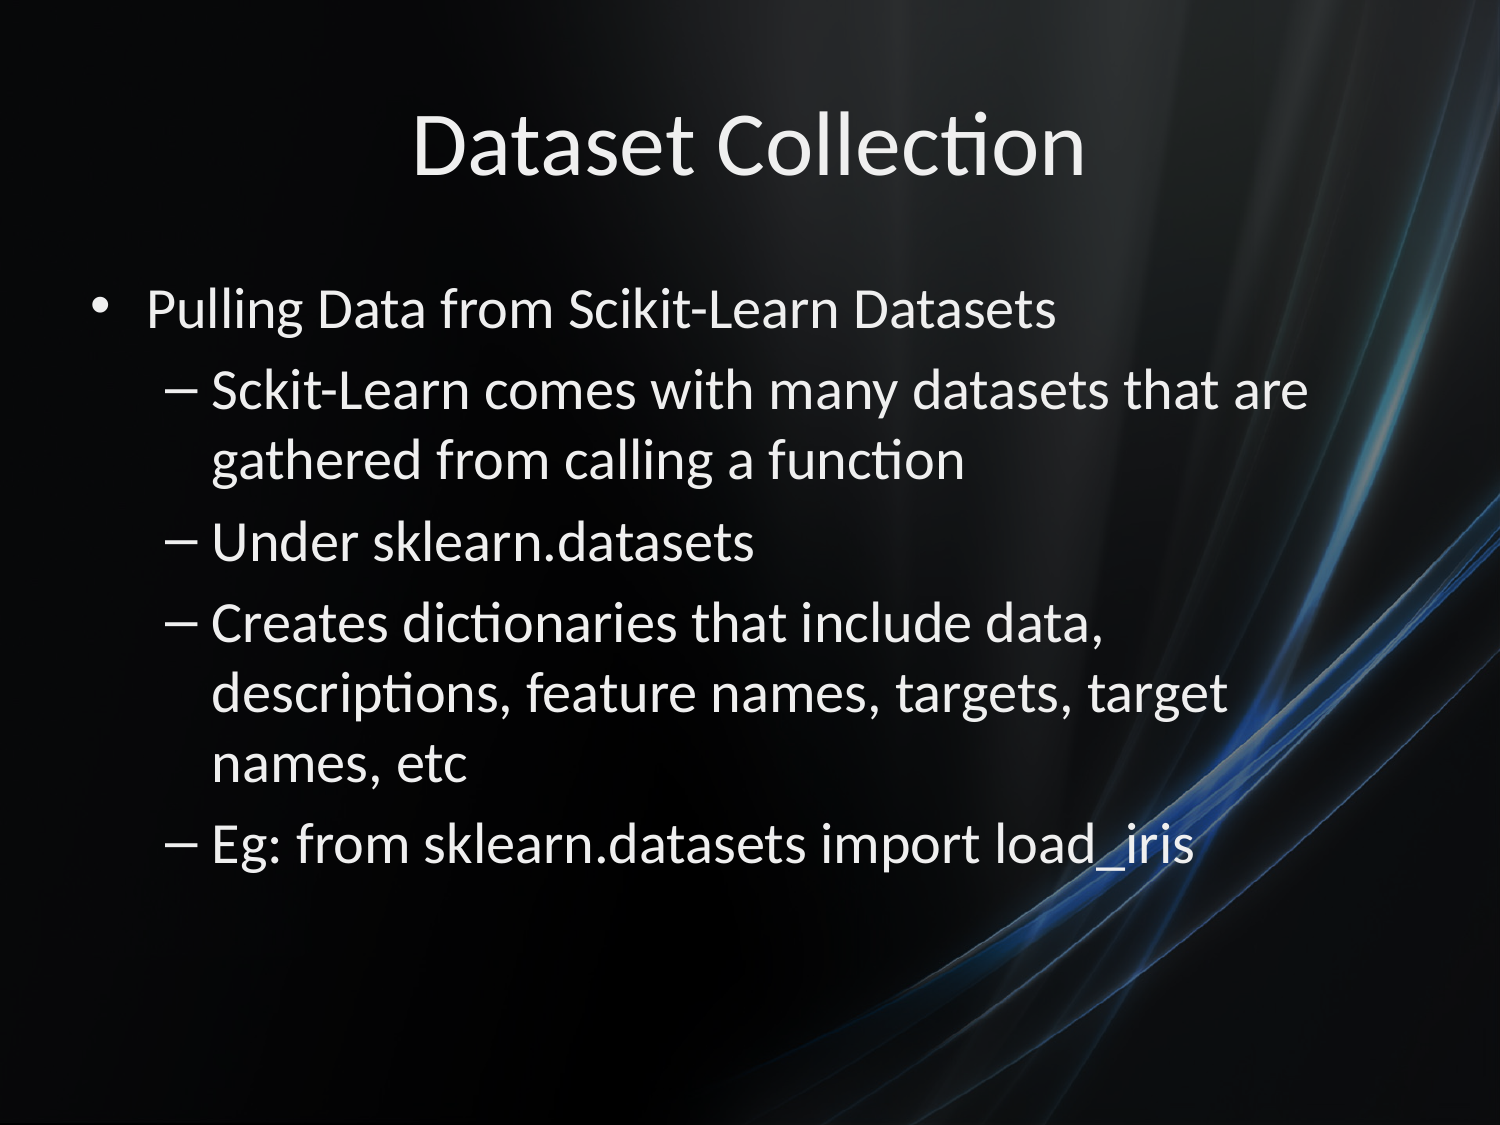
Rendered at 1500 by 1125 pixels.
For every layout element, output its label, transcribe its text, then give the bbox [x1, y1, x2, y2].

title Dataset Collection [75, 45, 1425, 233]
picture [0, 0, 1500, 1125]
list Pulling Data from Scikit-Learn Datasets Sckit-Learn comes with many datasets that are gathered from calling a function Under sklearn.datasets Creates dictionaries that include data, descriptions, feature names, targets, target names, etc Eg: from sklearn.datasets import load_iris [75, 262, 1425, 1005]
